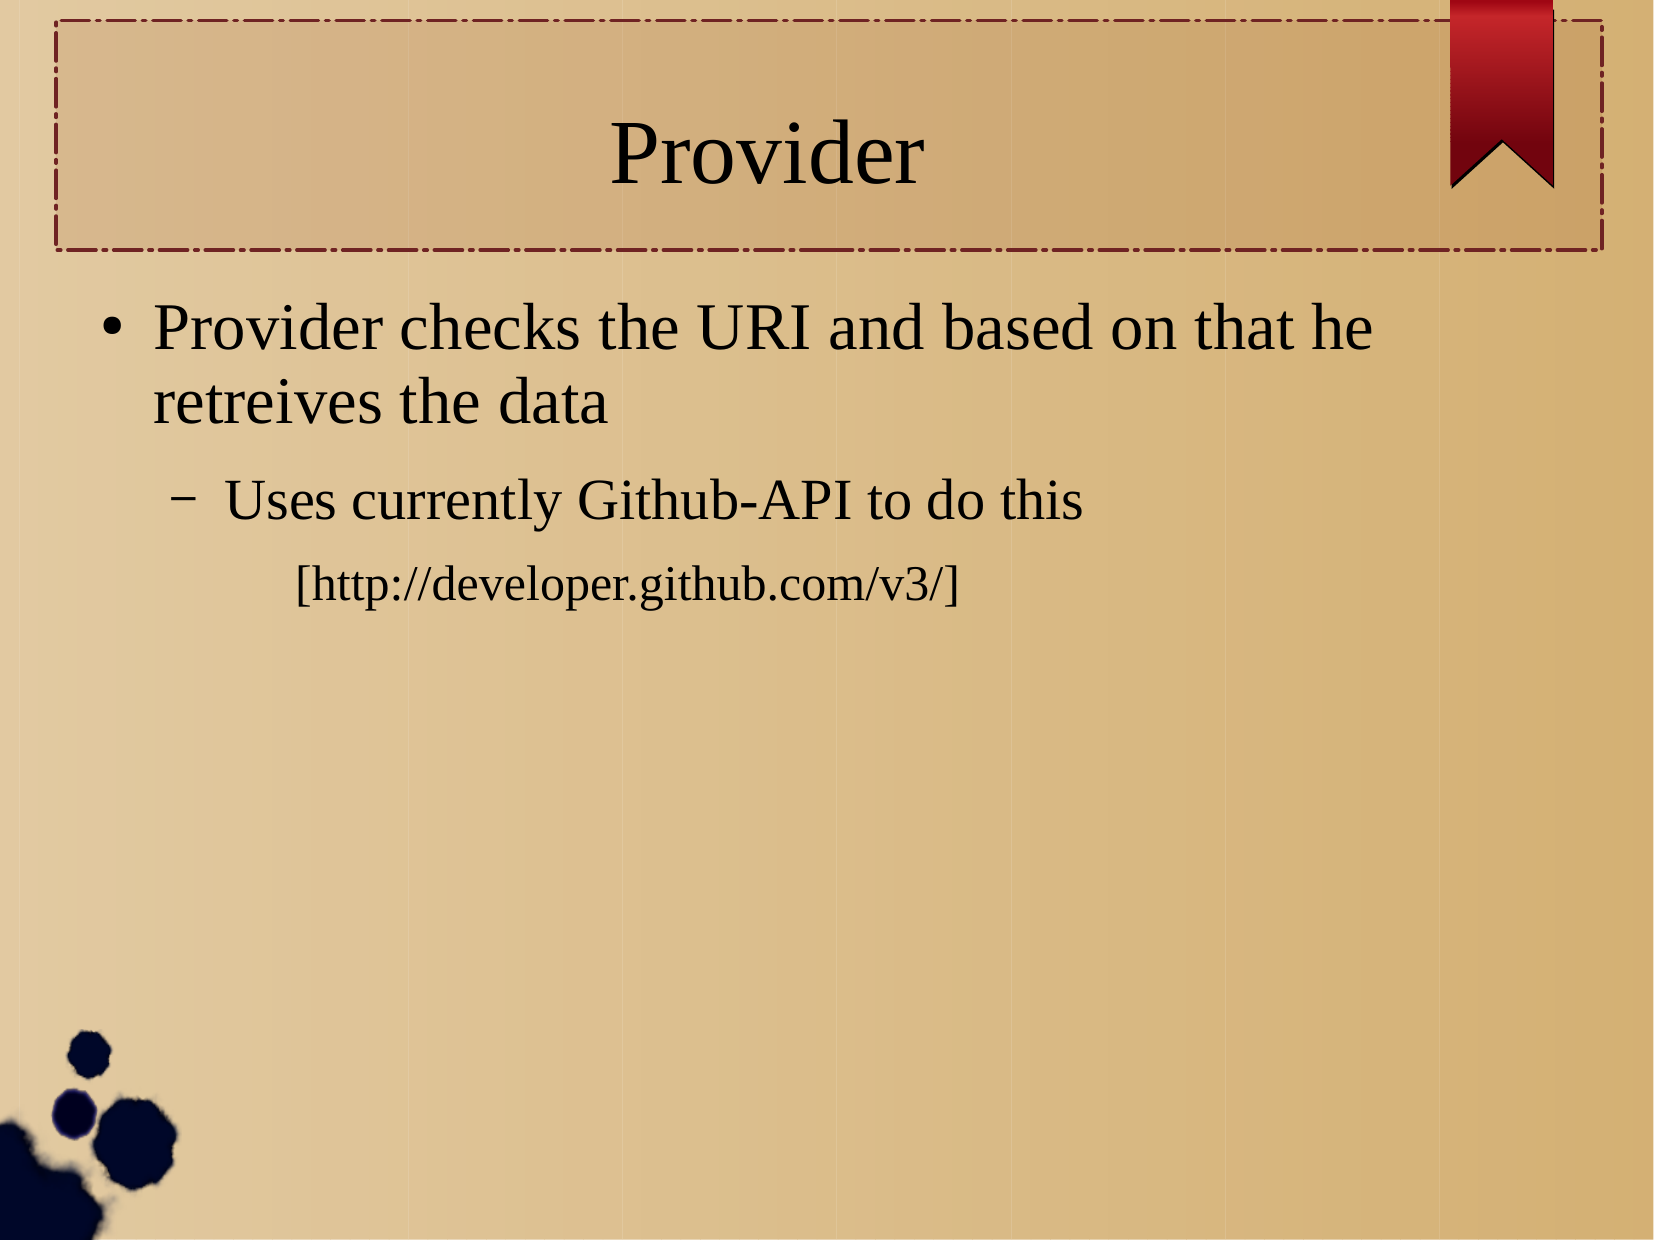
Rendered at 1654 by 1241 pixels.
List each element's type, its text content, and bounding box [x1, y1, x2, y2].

list Provider checks the URI and based on that he retreives the data Uses currently Github-API to do this [http://developer.github.com/v3/] [82, 290, 1538, 1010]
title Provider [82, 49, 1453, 257]
